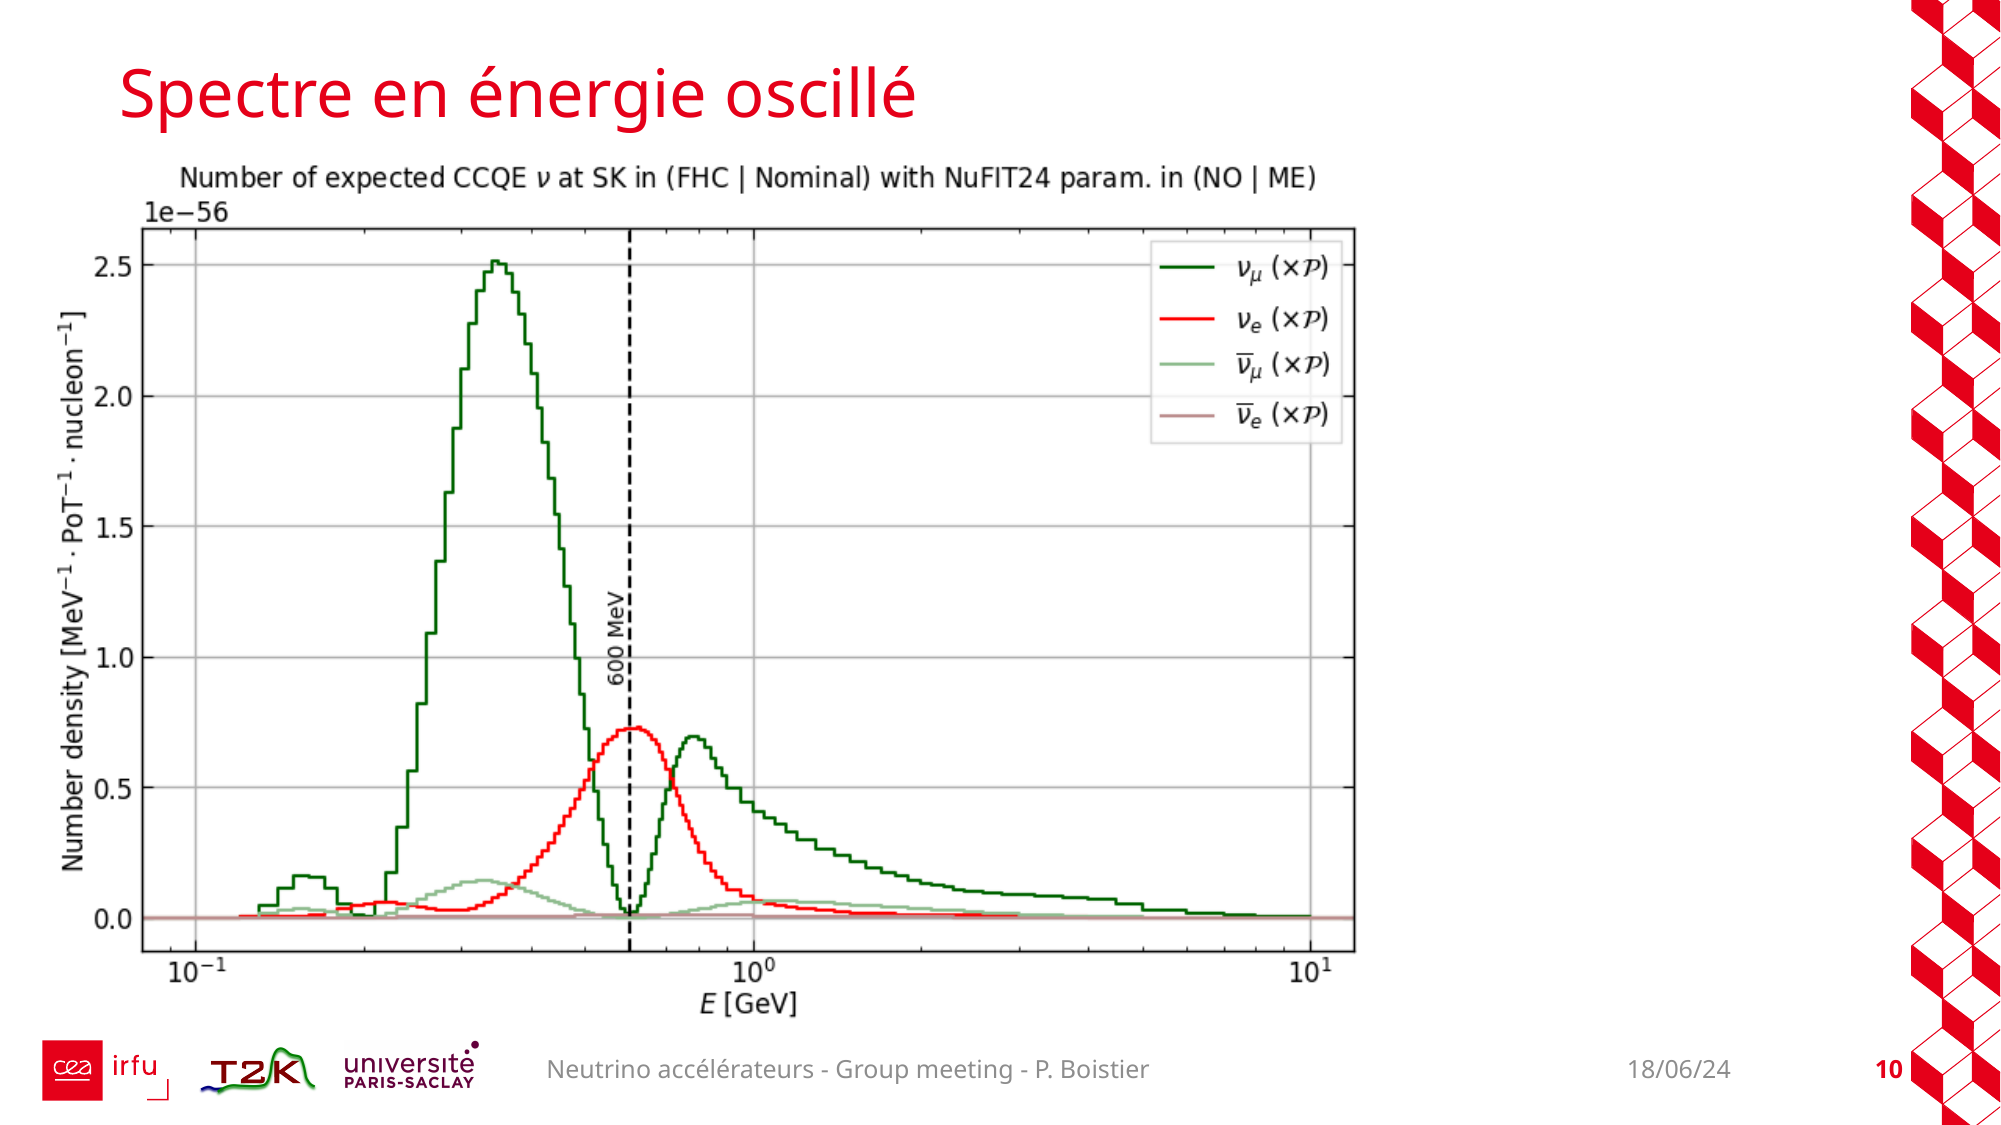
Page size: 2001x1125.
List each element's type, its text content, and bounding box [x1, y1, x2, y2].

picture [196, 1040, 318, 1101]
picture [42, 147, 1368, 1034]
title Spectre en énergie oscillé [119, 52, 1881, 196]
picture [344, 1040, 479, 1089]
